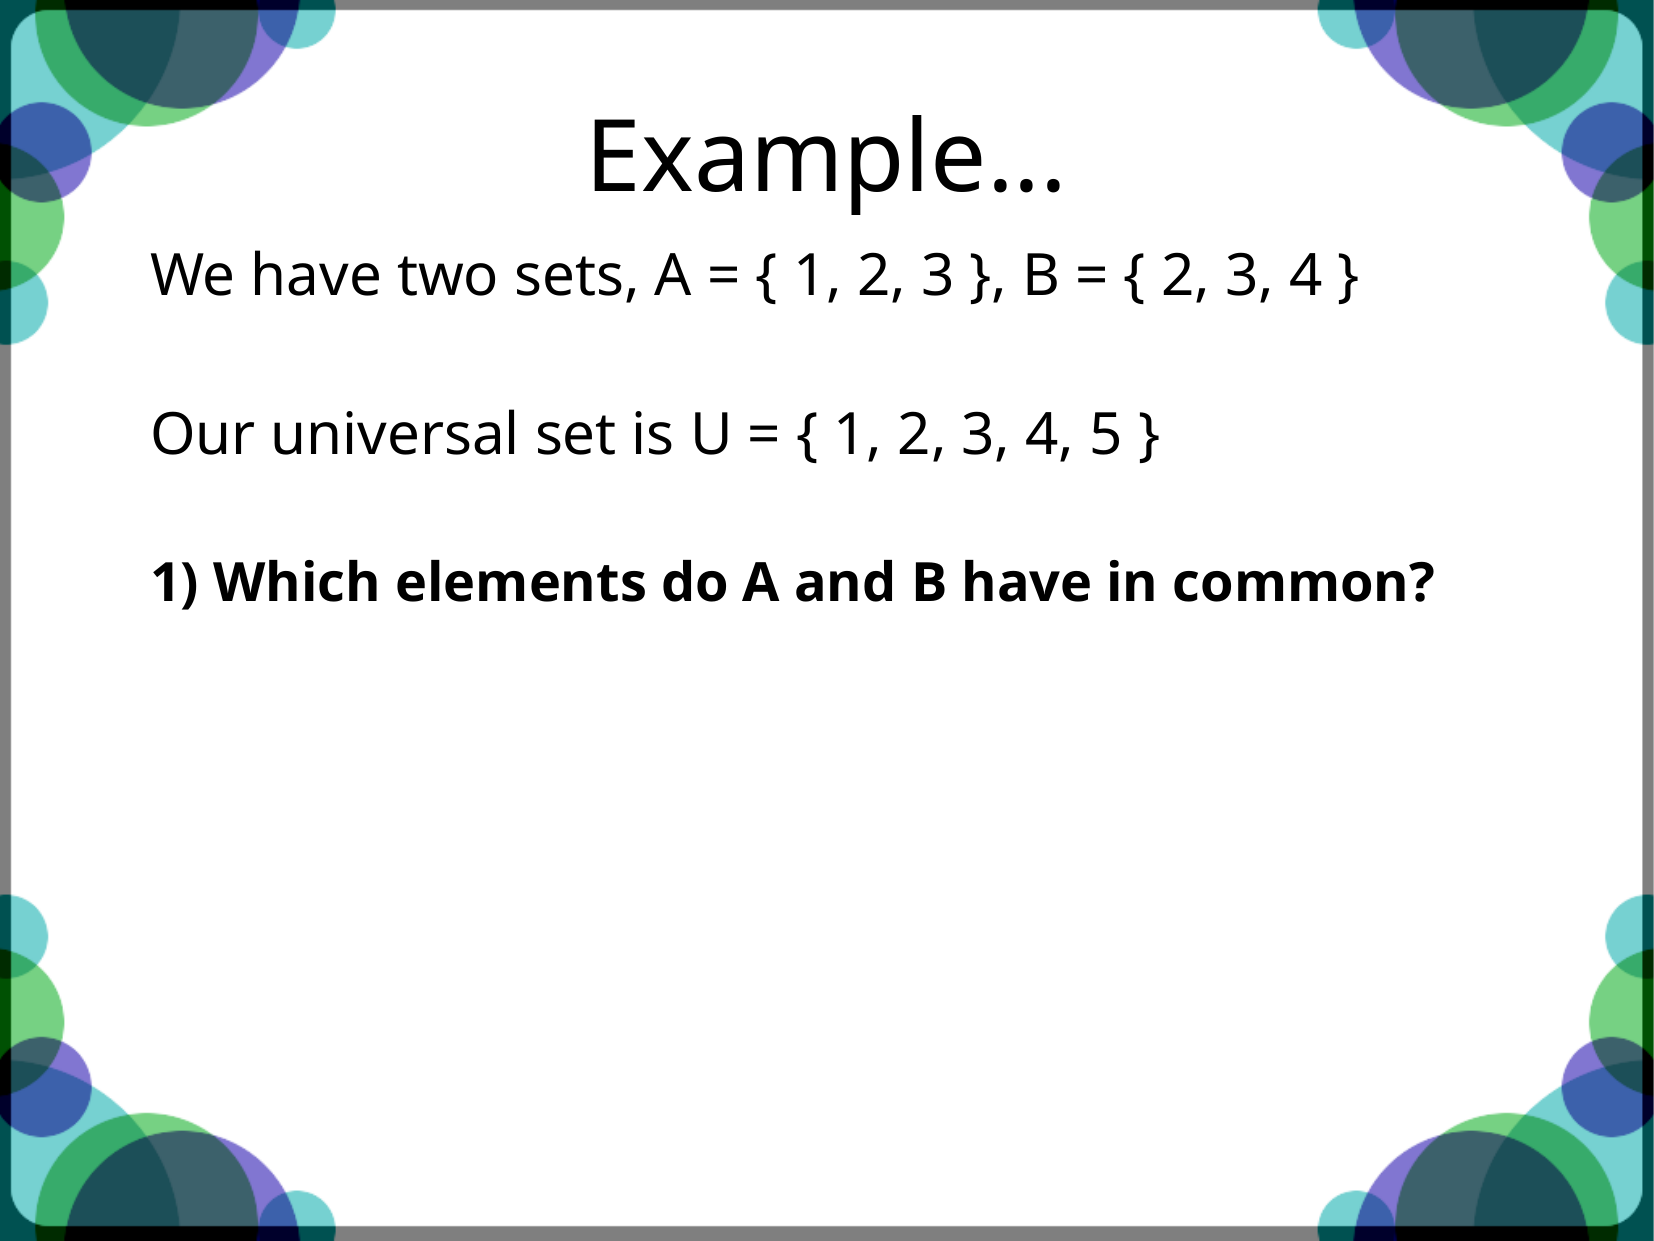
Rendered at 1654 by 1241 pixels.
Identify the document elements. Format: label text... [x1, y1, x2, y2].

text_box Which elements do A and B have in common? [150, 484, 1531, 676]
text_box We have two sets, A = { 1, 2, 3 }, B = { 2, 3, 4 } Our universal set is U = { 1, 2, 3, 4, 5 } [150, 210, 1531, 484]
picture [0, 0, 1654, 1241]
title Example... [82, 49, 1571, 257]
